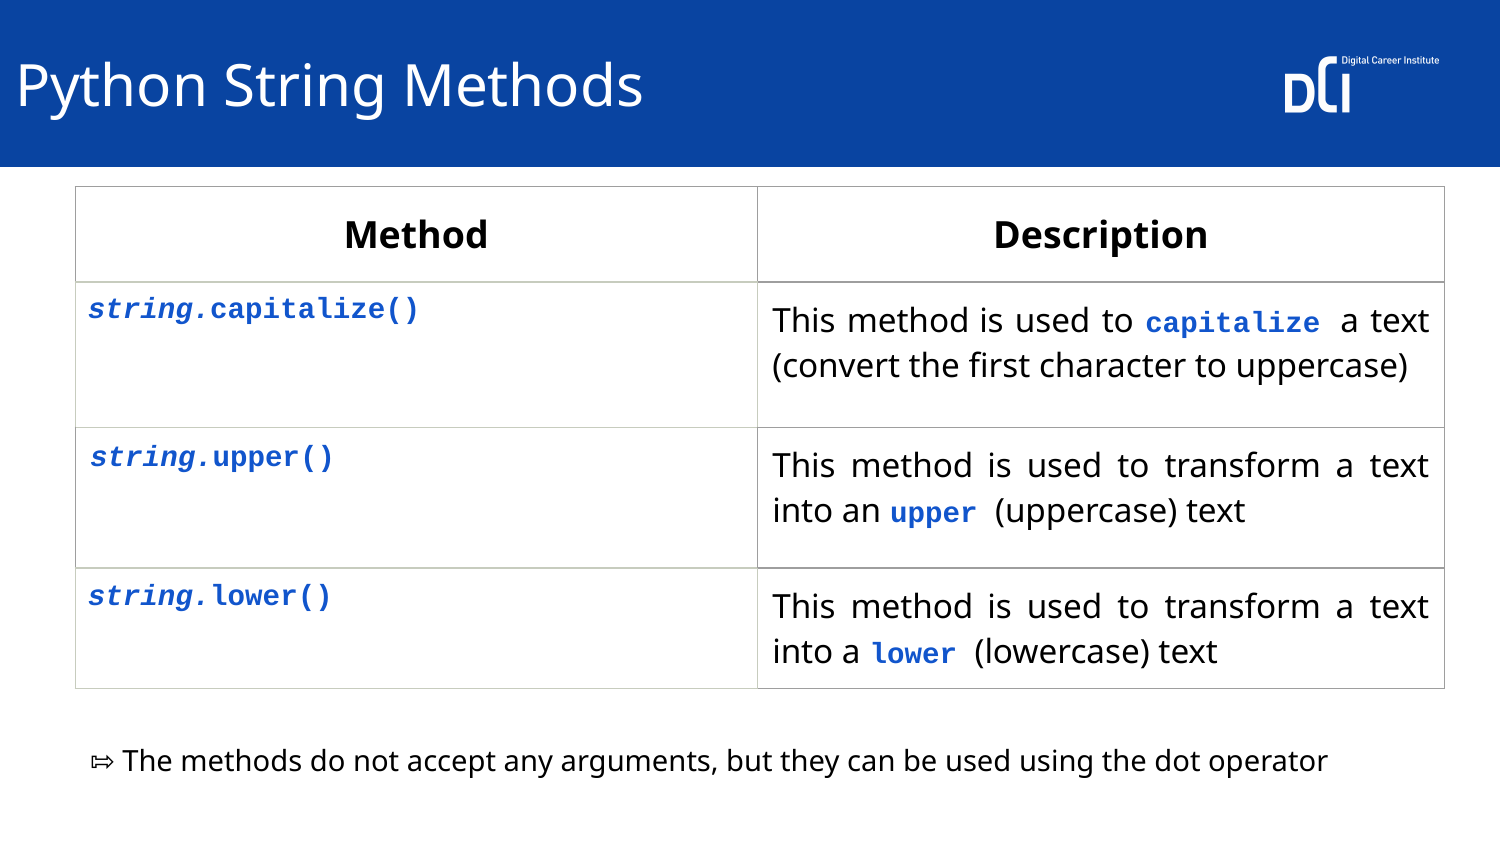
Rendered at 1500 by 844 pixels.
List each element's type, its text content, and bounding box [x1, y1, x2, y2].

table_cell string.capitalize() [76, 283, 757, 427]
title Python String Methods [0, 0, 1500, 167]
table_header Description [758, 187, 1444, 281]
text_box ⇰ The methods do not accept any arguments, but they can be used using the dot operator [75, 727, 1445, 793]
table_cell This method is used to capitalize a text (convert the first character to uppercase) [758, 283, 1444, 427]
table_header Method [76, 187, 757, 281]
table_cell This method is used to transform a text into a lower (lowercase) text [758, 569, 1444, 688]
table_cell string.lower() [76, 569, 757, 688]
picture [1275, 44, 1445, 123]
table_cell string.upper() [76, 428, 757, 567]
table_cell This method is used to transform a text into an upper (uppercase) text [758, 428, 1444, 567]
